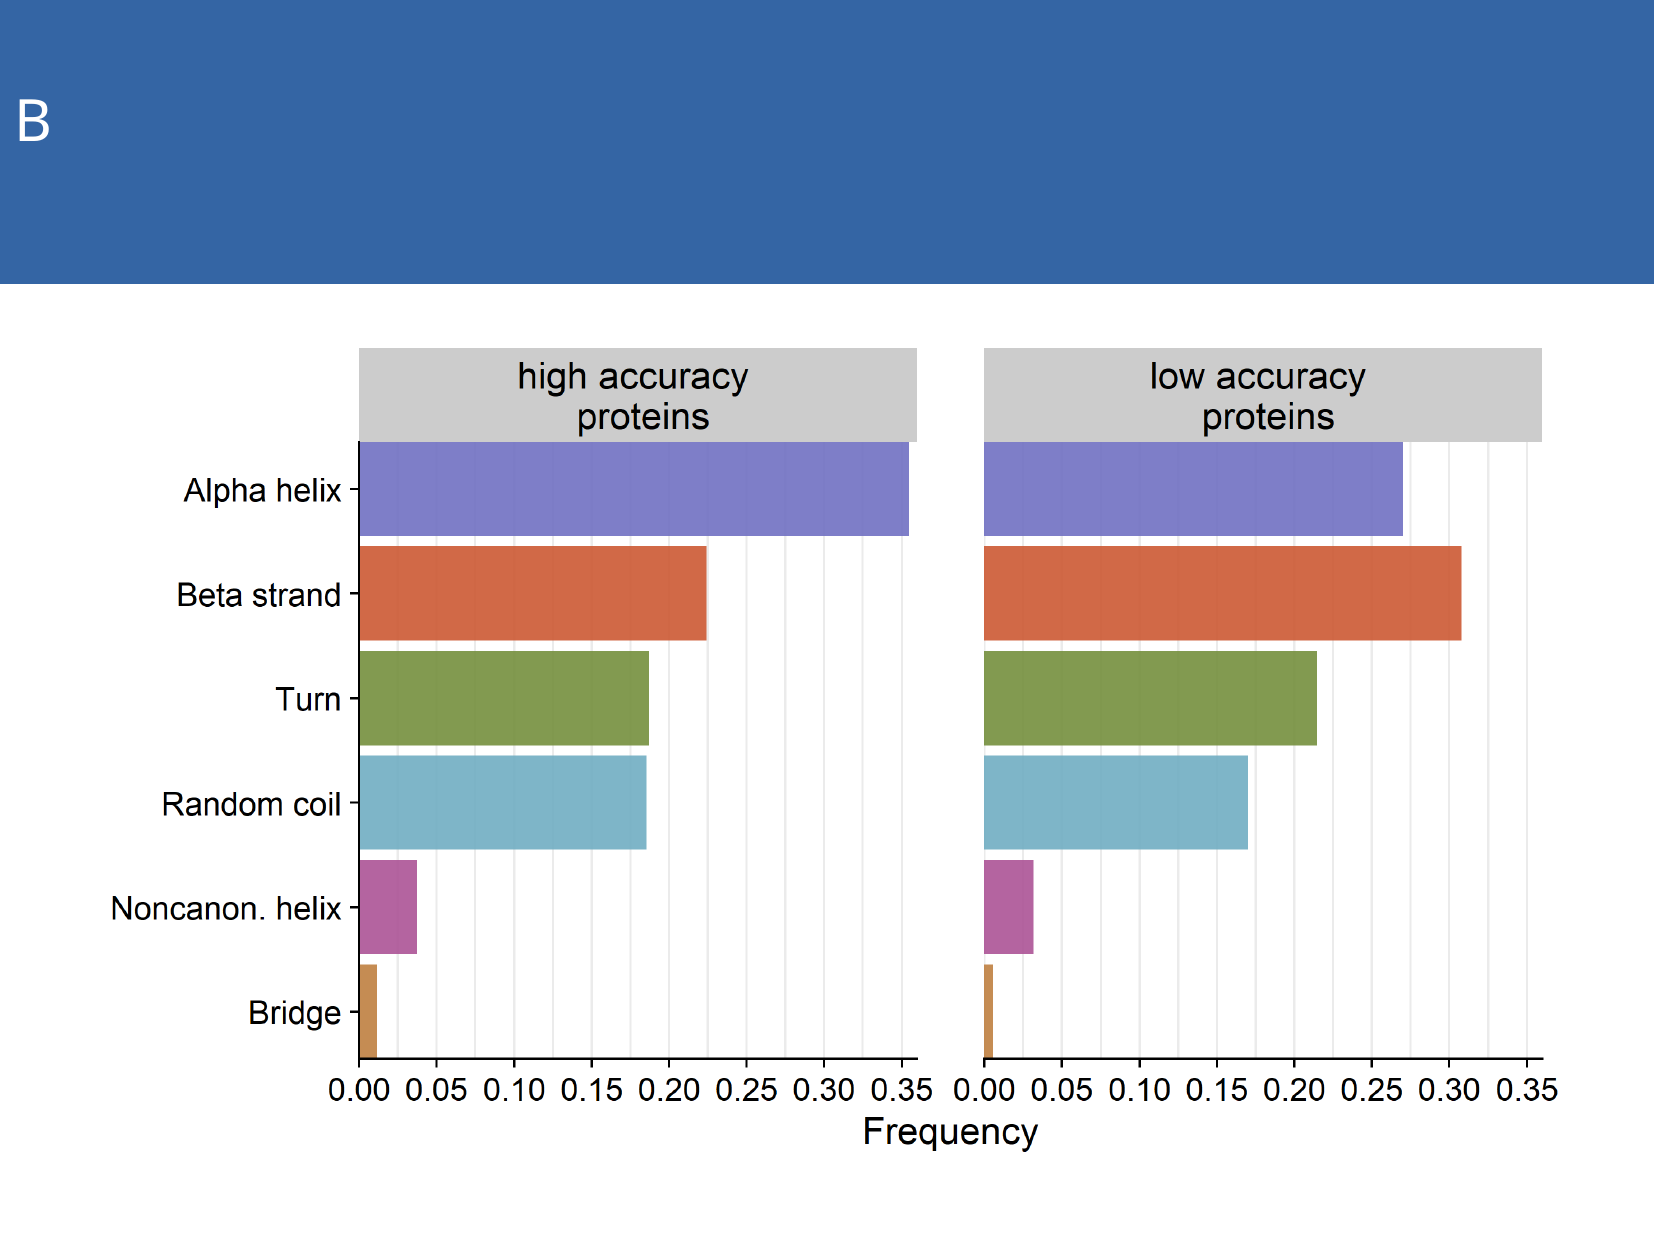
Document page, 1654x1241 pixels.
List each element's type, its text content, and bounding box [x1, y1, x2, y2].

text_box B [0, 0, 1654, 284]
picture [47, 329, 1561, 1171]
